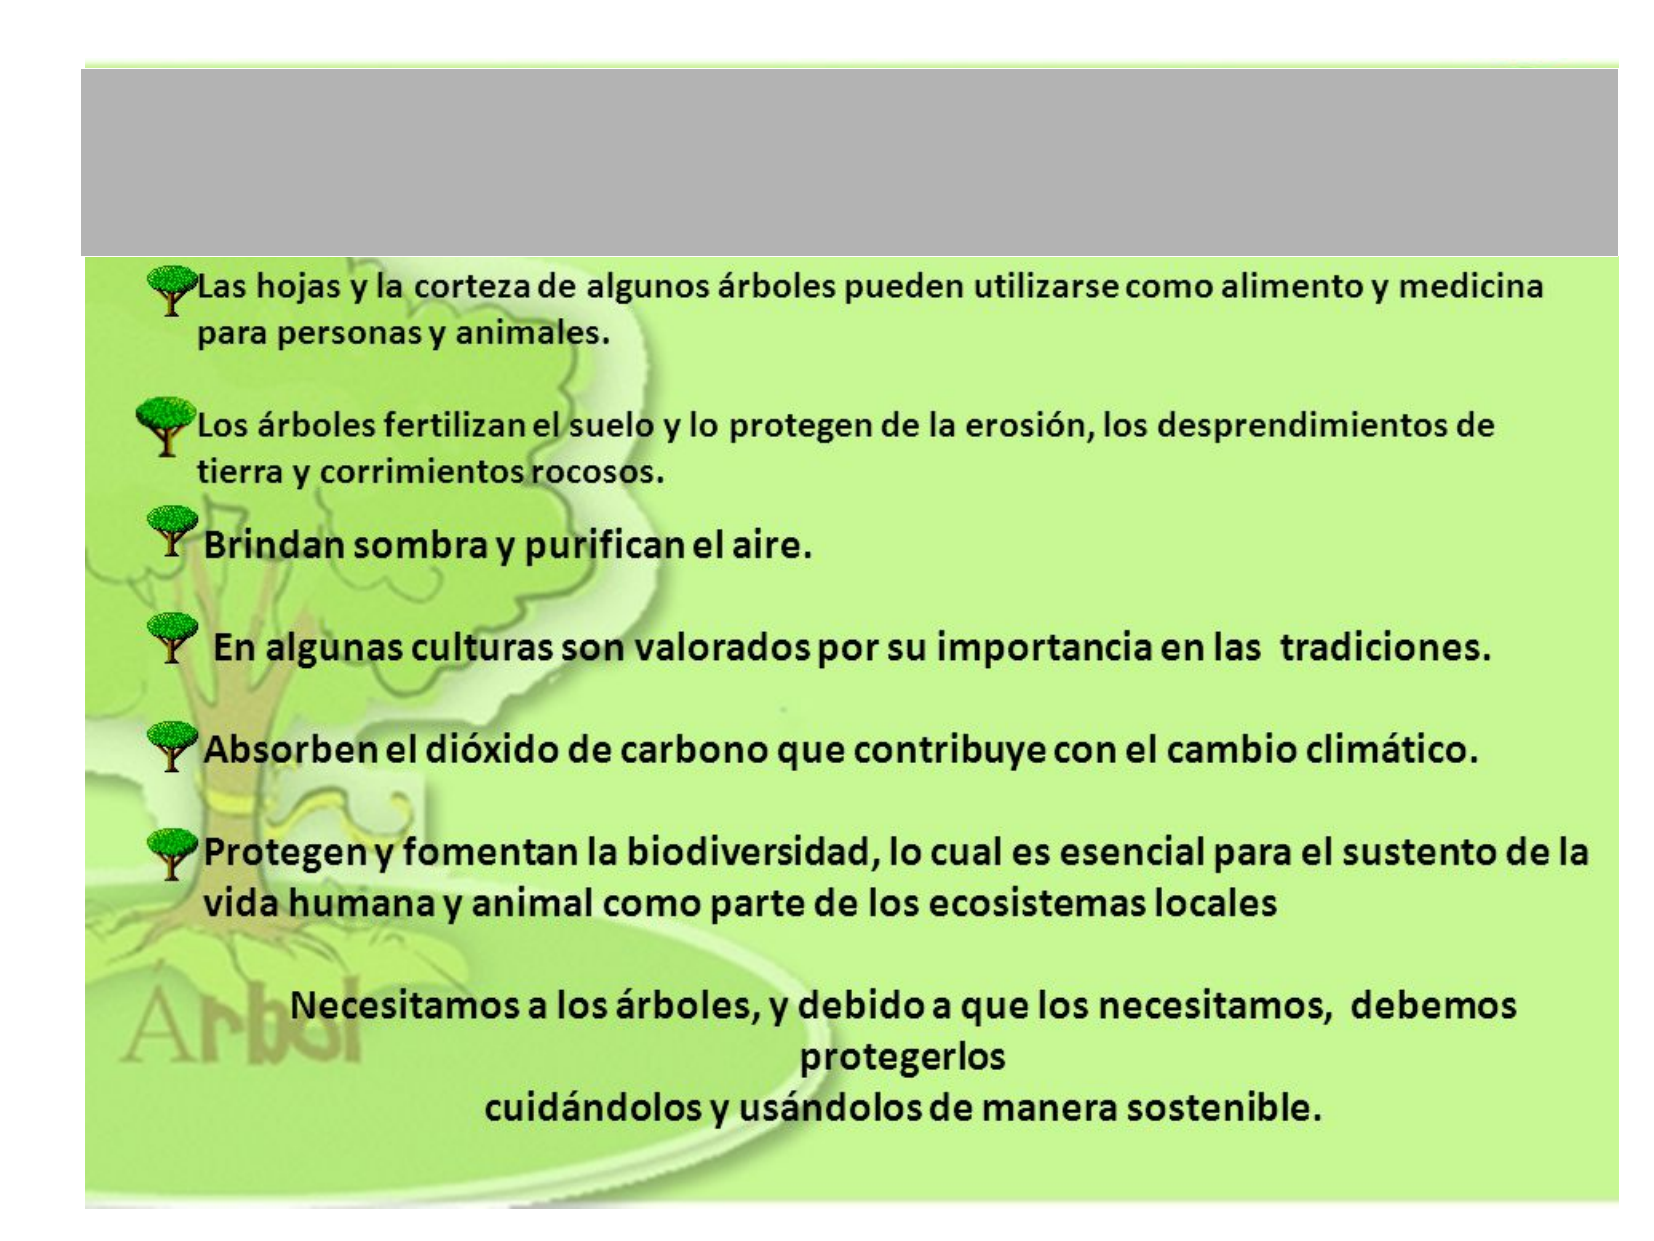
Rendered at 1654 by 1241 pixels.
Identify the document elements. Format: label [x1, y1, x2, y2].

picture [85, 256, 1619, 1209]
picture [85, 58, 1619, 68]
table_header [81, 69, 1618, 256]
